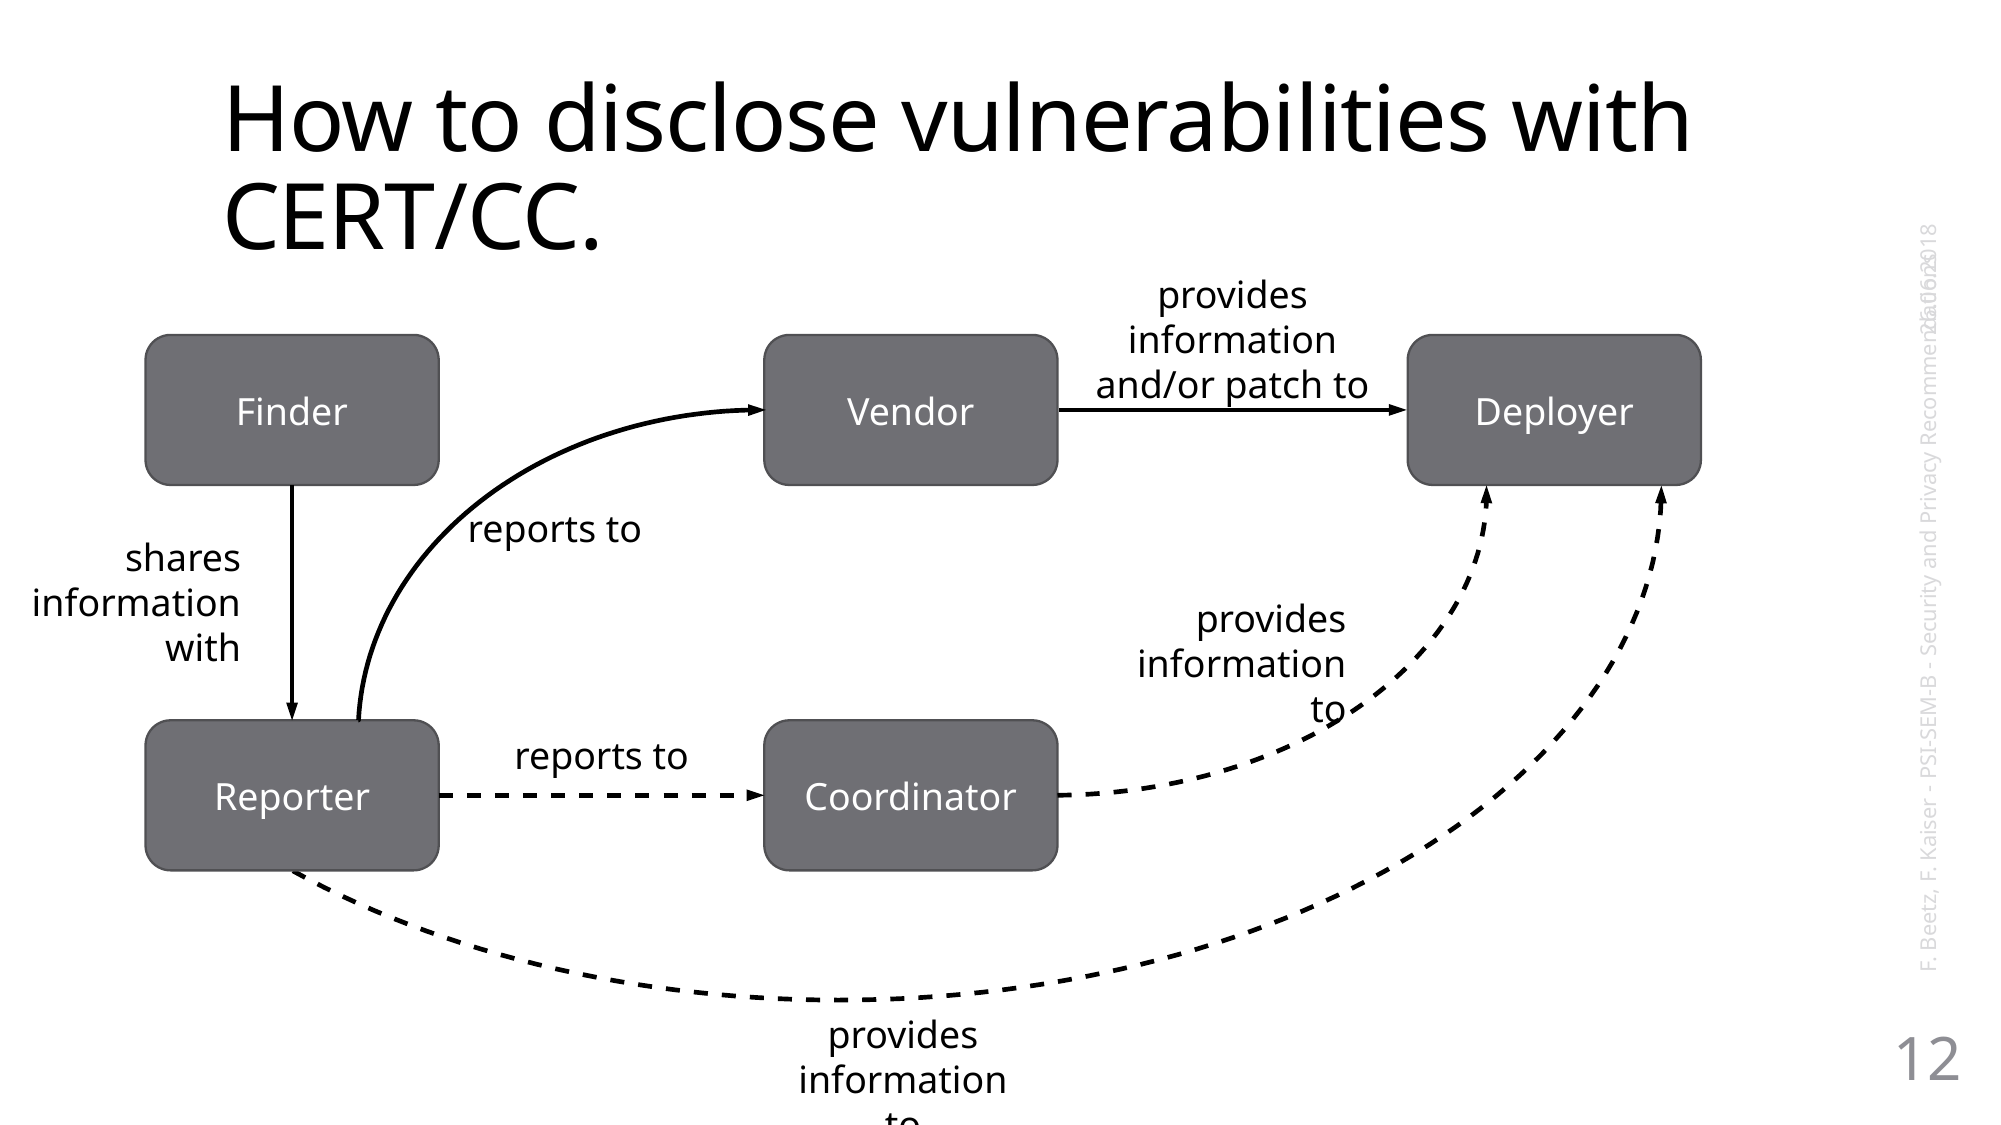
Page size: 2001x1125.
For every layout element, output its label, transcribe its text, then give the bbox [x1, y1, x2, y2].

text_box provides information to [760, 1003, 1046, 1110]
text_box reports to [376, 724, 827, 786]
text_box provides information and/or patch to [1074, 263, 1391, 415]
footer F. Beetz, F. Kaiser - PSI-SEM-B - Security and Privacy Recommendations [1897, 37, 1958, 988]
text_box provides information to [1121, 587, 1407, 694]
text_box Vendor [764, 334, 1058, 485]
text_box Coordinator [764, 720, 1058, 871]
slide_number 14 [1852, 1012, 2000, 1110]
title How to disclose vulnerabilities with CERT/CC. [206, 60, 1797, 278]
text_box Finder [145, 334, 439, 485]
text_box shares information with [16, 526, 302, 679]
text_box reports to [412, 497, 698, 558]
text_box Deployer [1407, 334, 1701, 485]
text_box Reporter [145, 720, 439, 871]
